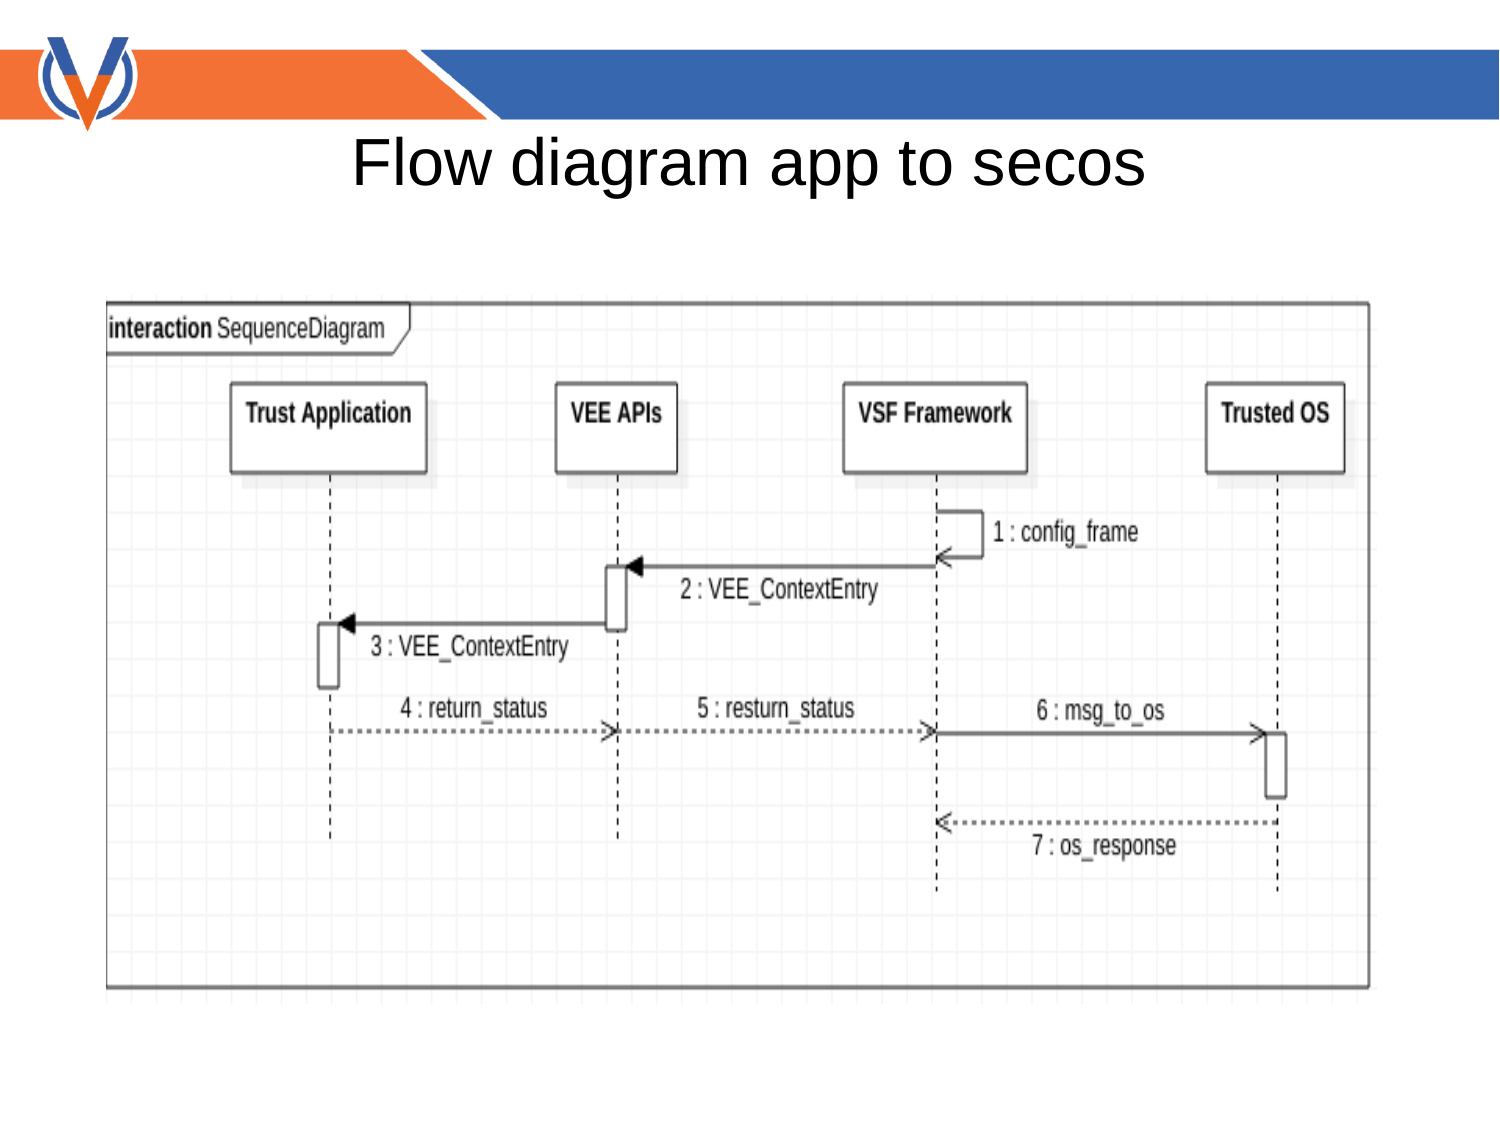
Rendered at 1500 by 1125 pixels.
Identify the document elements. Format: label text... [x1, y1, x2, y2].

picture [106, 295, 1377, 1004]
picture [0, 37, 1499, 132]
title Flow diagram app to secos [75, 68, 1425, 256]
